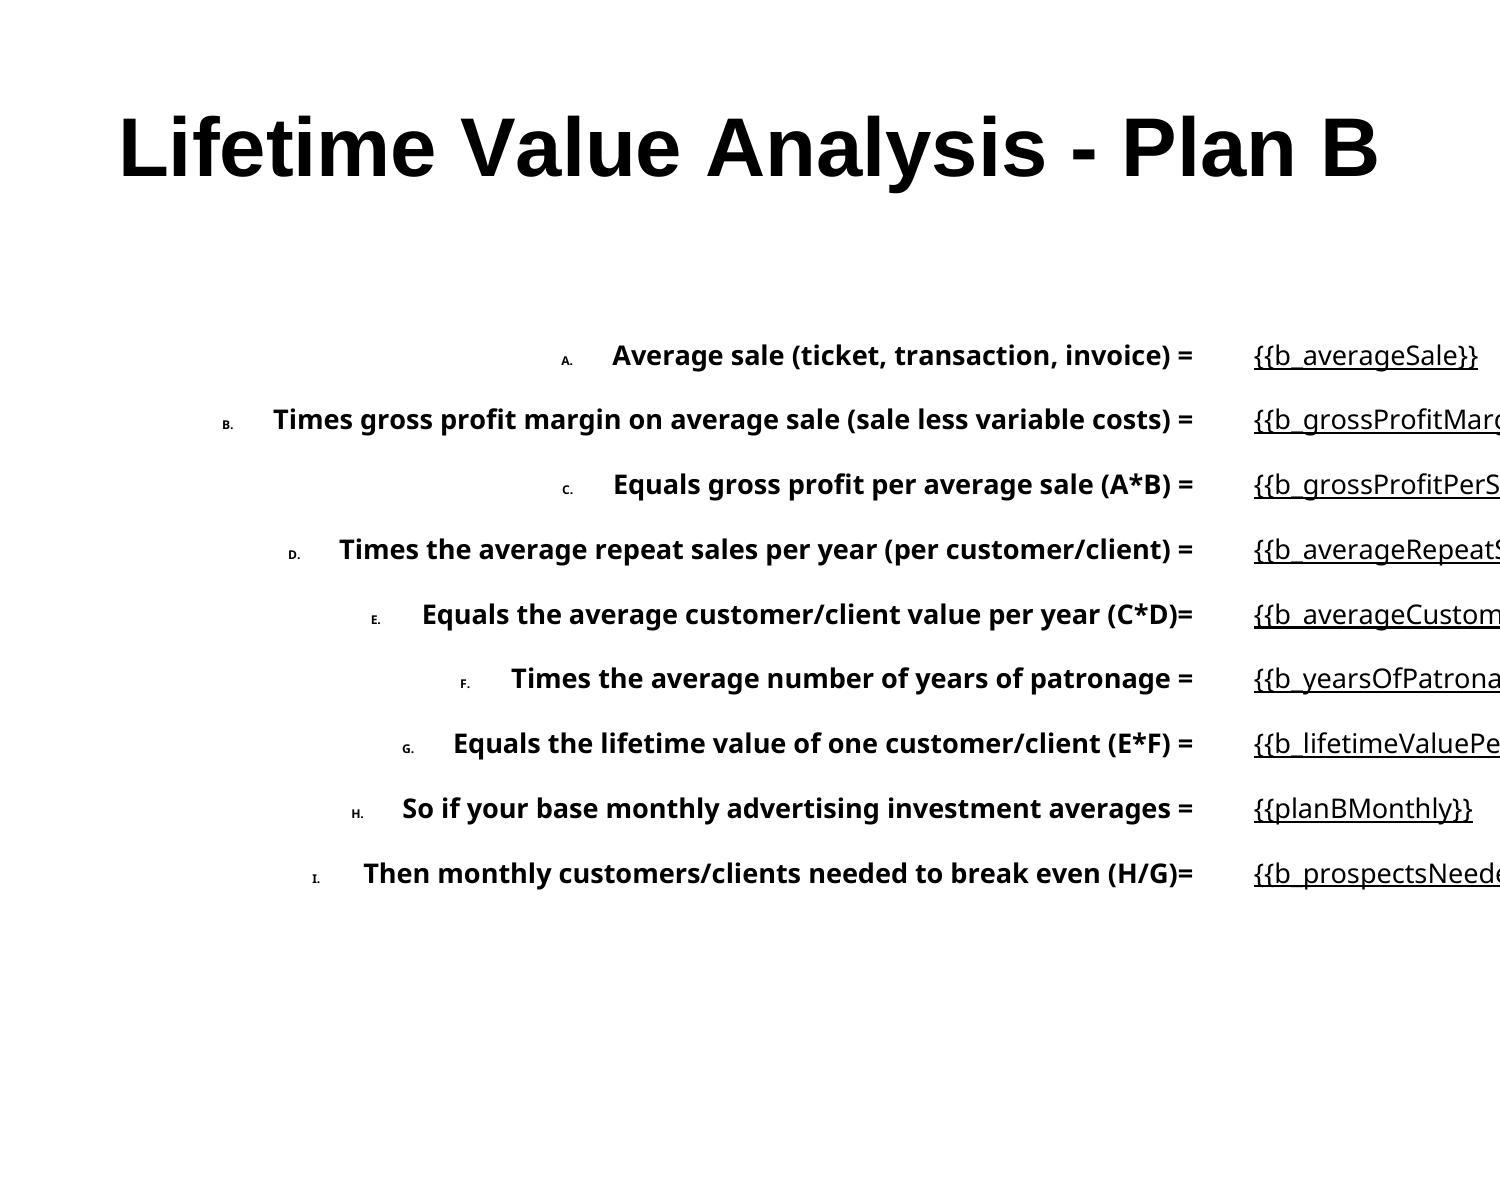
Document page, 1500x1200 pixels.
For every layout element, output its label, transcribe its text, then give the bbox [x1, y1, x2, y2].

title Lifetime Value Analysis - Plan B [56, 78, 1444, 193]
list Average sale (ticket, transaction, invoice) = Times gross profit margin on average sale (sale less variable costs) = Equals gross profit per average sale (A*B) = Times the average repeat sales per year (per customer/client) = Equals the average customer/client value per year (C*D)= Times the average number of years of patronage = Equals the lifetime value of one customer/client (E*F) = So if your base monthly advertising investment averages = Then monthly customers/clients needed to break even (H/G)= [56, 291, 1239, 909]
list {{b_averageSale}} {{b_grossProfitMargin}} {{b_grossProfitPerSale}} {{b_averageRepeatSales}} {{b_averageCustomerValue}} {{b_yearsOfPatronage}} {{b_lifetimeValuePerCustomer}} {{planBMonthly}} {{b_prospectsNeededToBreakEven}} [1239, 291, 1500, 909]
